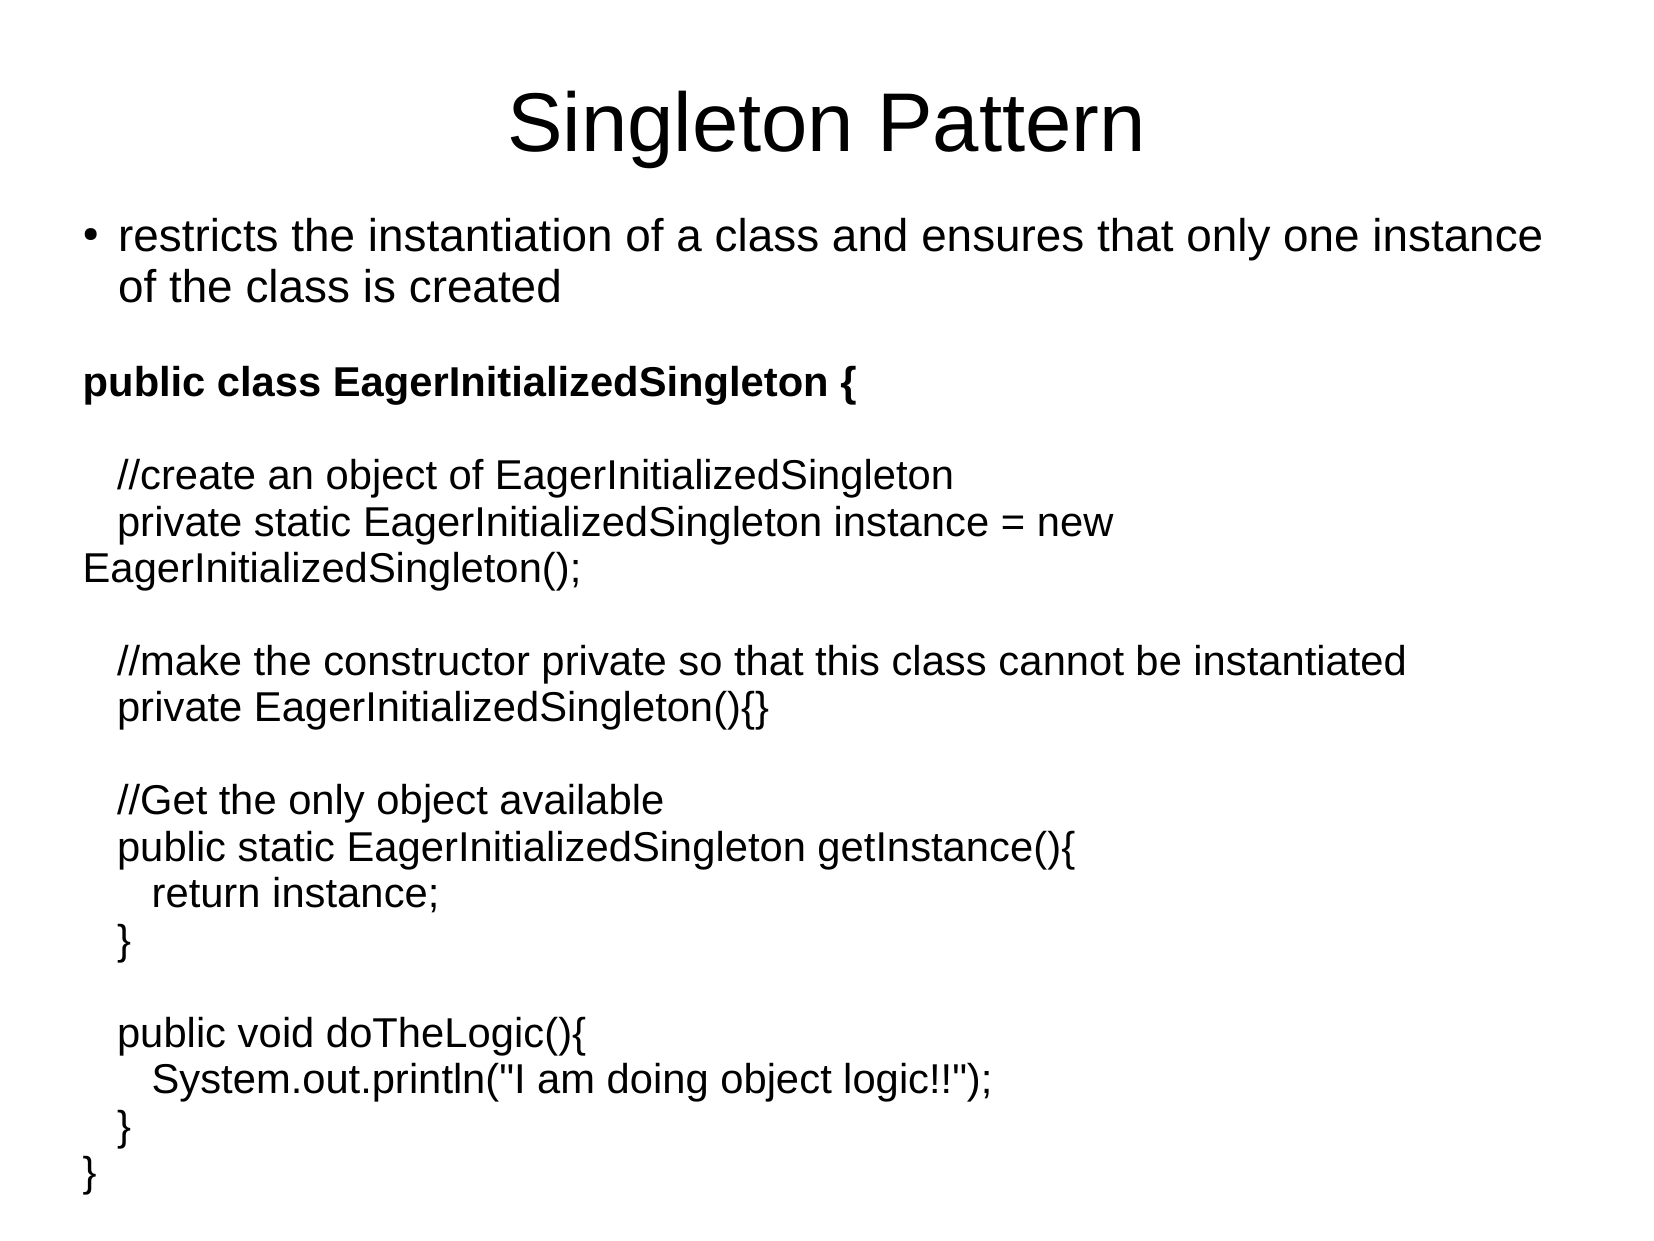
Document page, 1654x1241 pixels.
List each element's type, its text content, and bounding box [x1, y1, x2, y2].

subtitle restricts the instantiation of a class and ensures that only one instance of the class is created public class EagerInitializedSingleton { //create an object of EagerInitializedSingleton private static EagerInitializedSingleton instance = new EagerInitializedSingleton(); //make the constructor private so that this class cannot be instantiated private EagerInitializedSingleton(){} //Get the only object available public static EagerInitializedSingleton getInstance(){ return instance; } public void doTheLogic(){ System.out.println("I am doing object logic!!"); } } [82, 204, 1571, 1201]
title Singleton Pattern [82, 49, 1571, 196]
